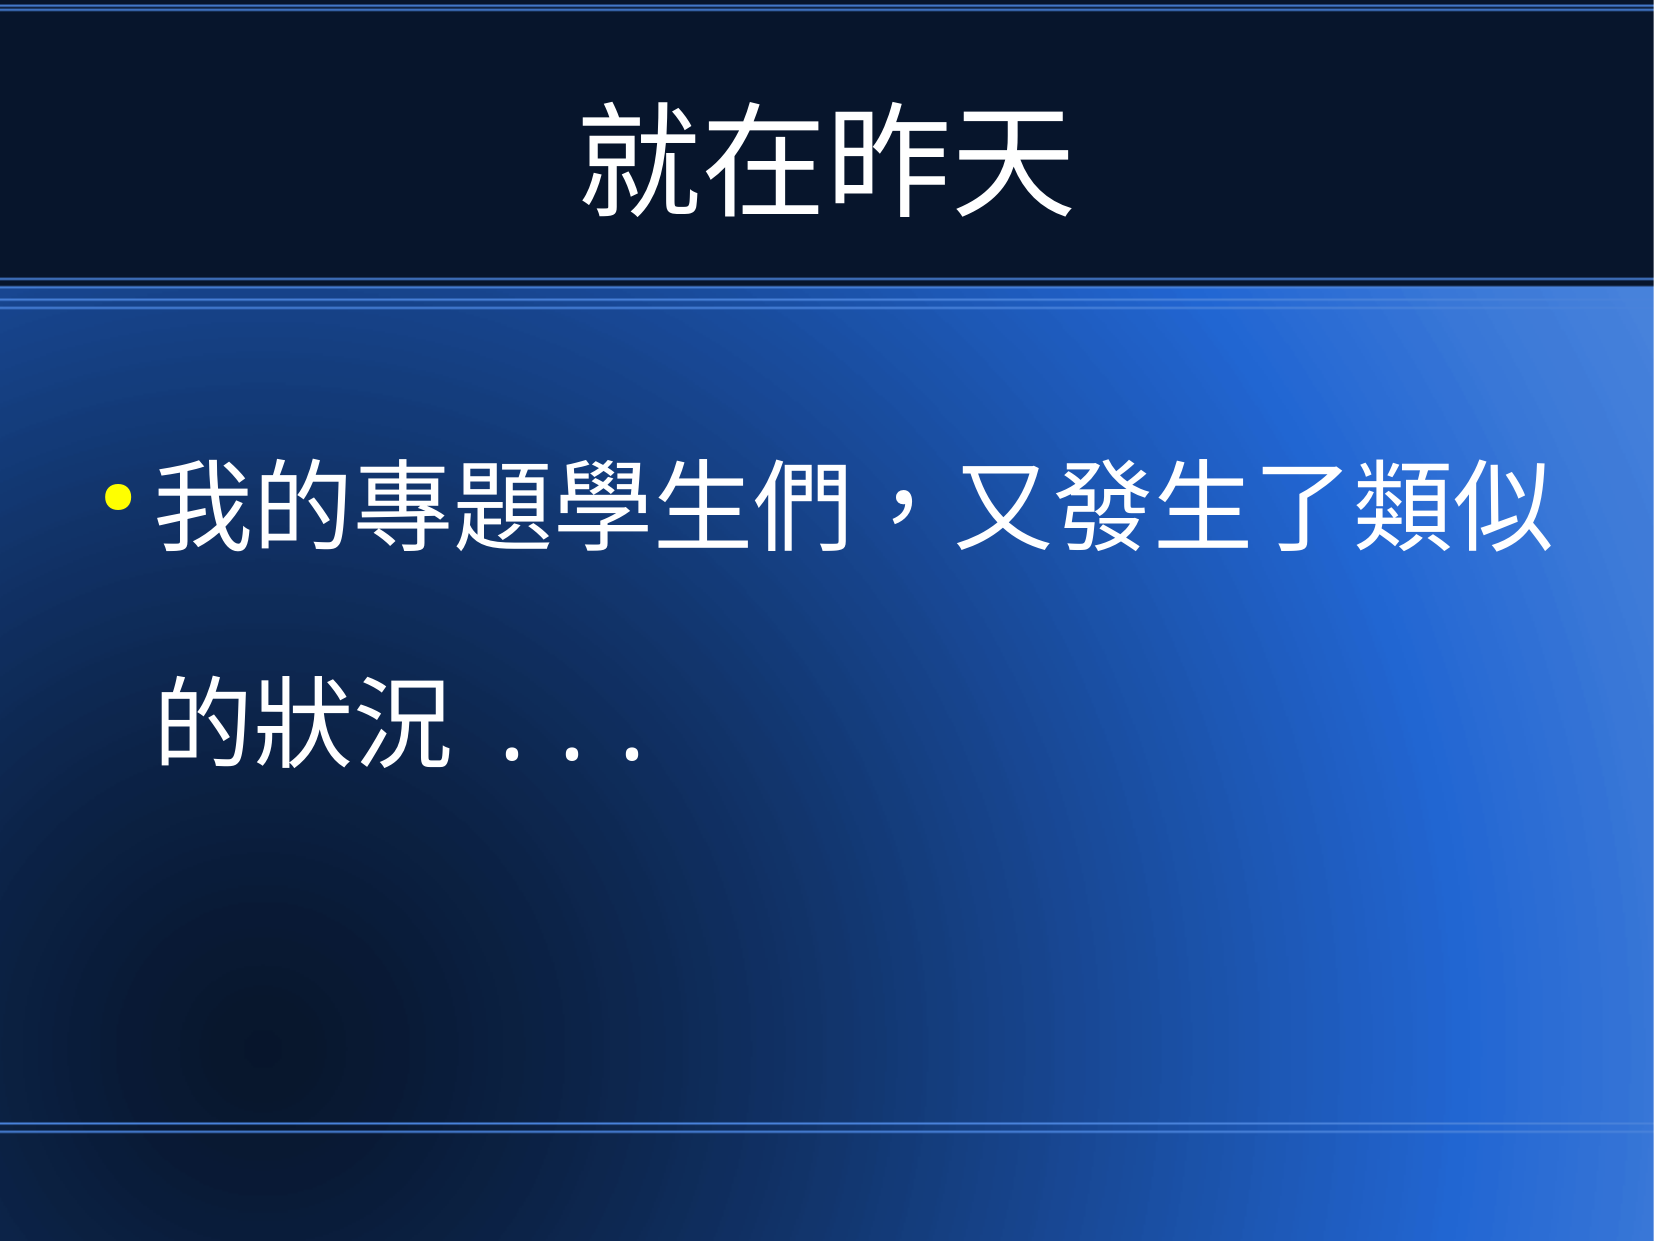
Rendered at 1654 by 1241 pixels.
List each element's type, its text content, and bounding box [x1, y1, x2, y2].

picture [0, 0, 1654, 1241]
title 就在昨天 [82, 49, 1571, 257]
list 我的專題學生們，又發生了類似的狀況... [82, 355, 1571, 1241]
